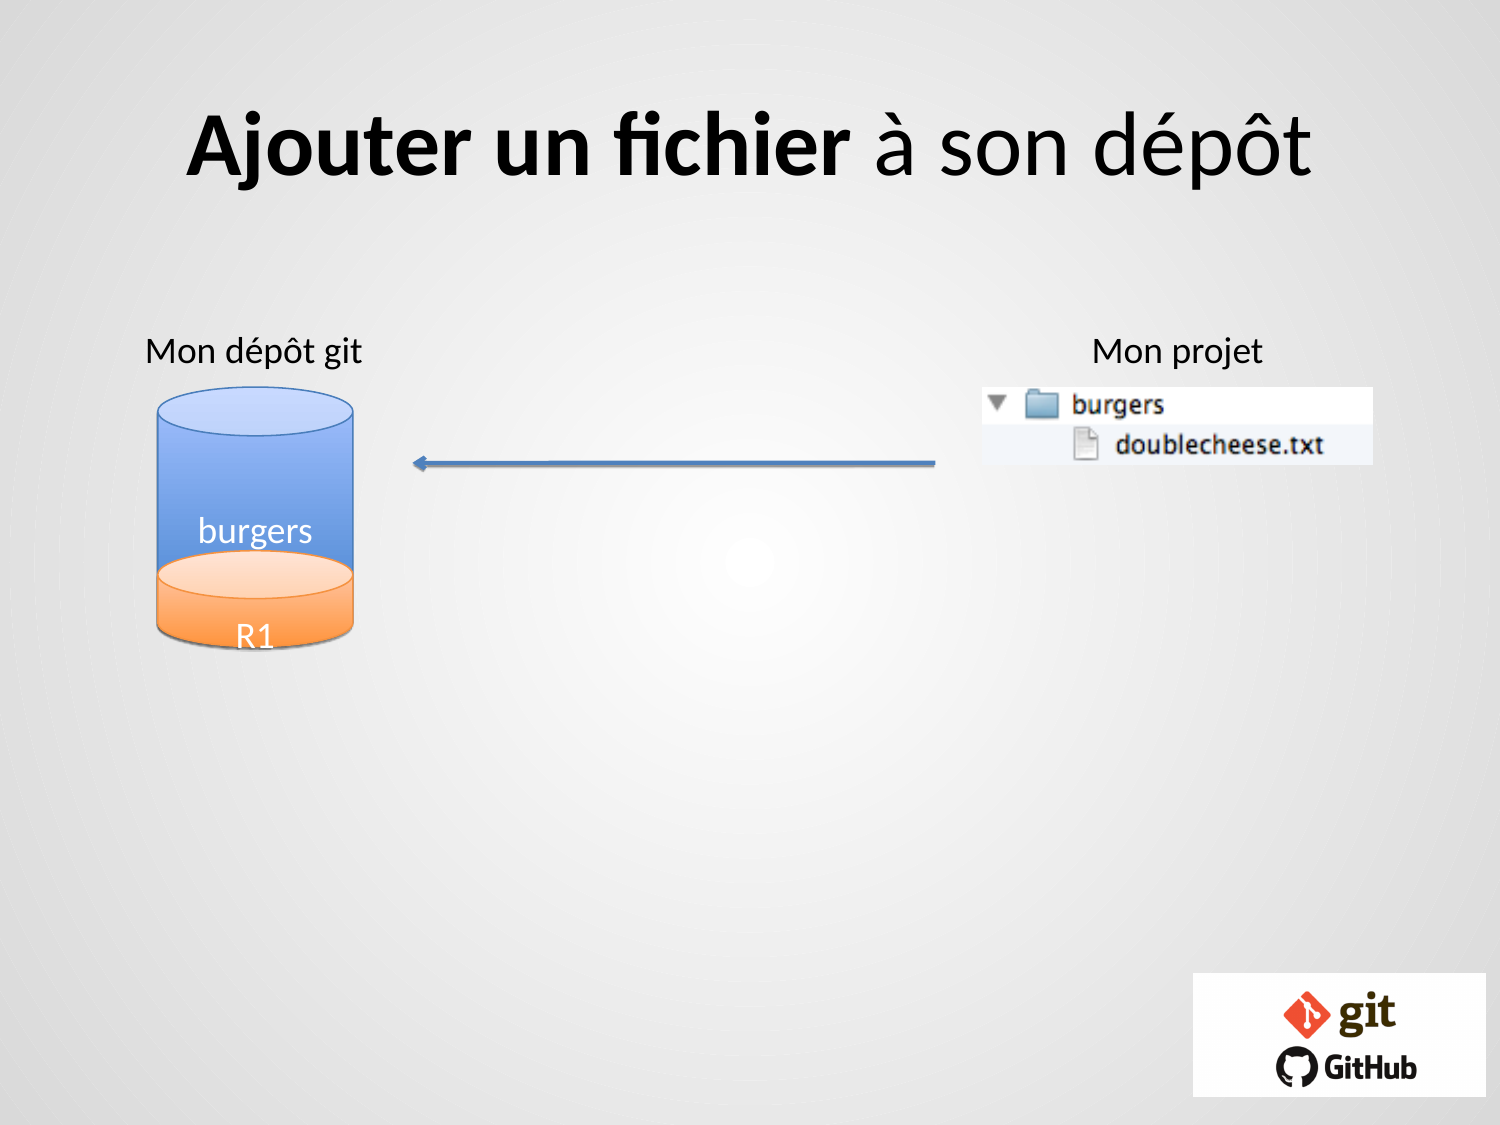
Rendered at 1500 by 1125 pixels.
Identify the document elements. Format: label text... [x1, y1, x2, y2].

picture [1193, 973, 1486, 1097]
text_box R1 [157, 576, 353, 647]
text_box R1 [241, 638, 250, 647]
text_box burgers [157, 413, 353, 573]
text_box R1 [241, 627, 249, 636]
text_box Mon dépôt git [130, 318, 378, 379]
text_box Mon projet [1076, 318, 1279, 379]
title Ajouter un fichier à son dépôt [75, 45, 1425, 233]
picture [982, 387, 1373, 465]
